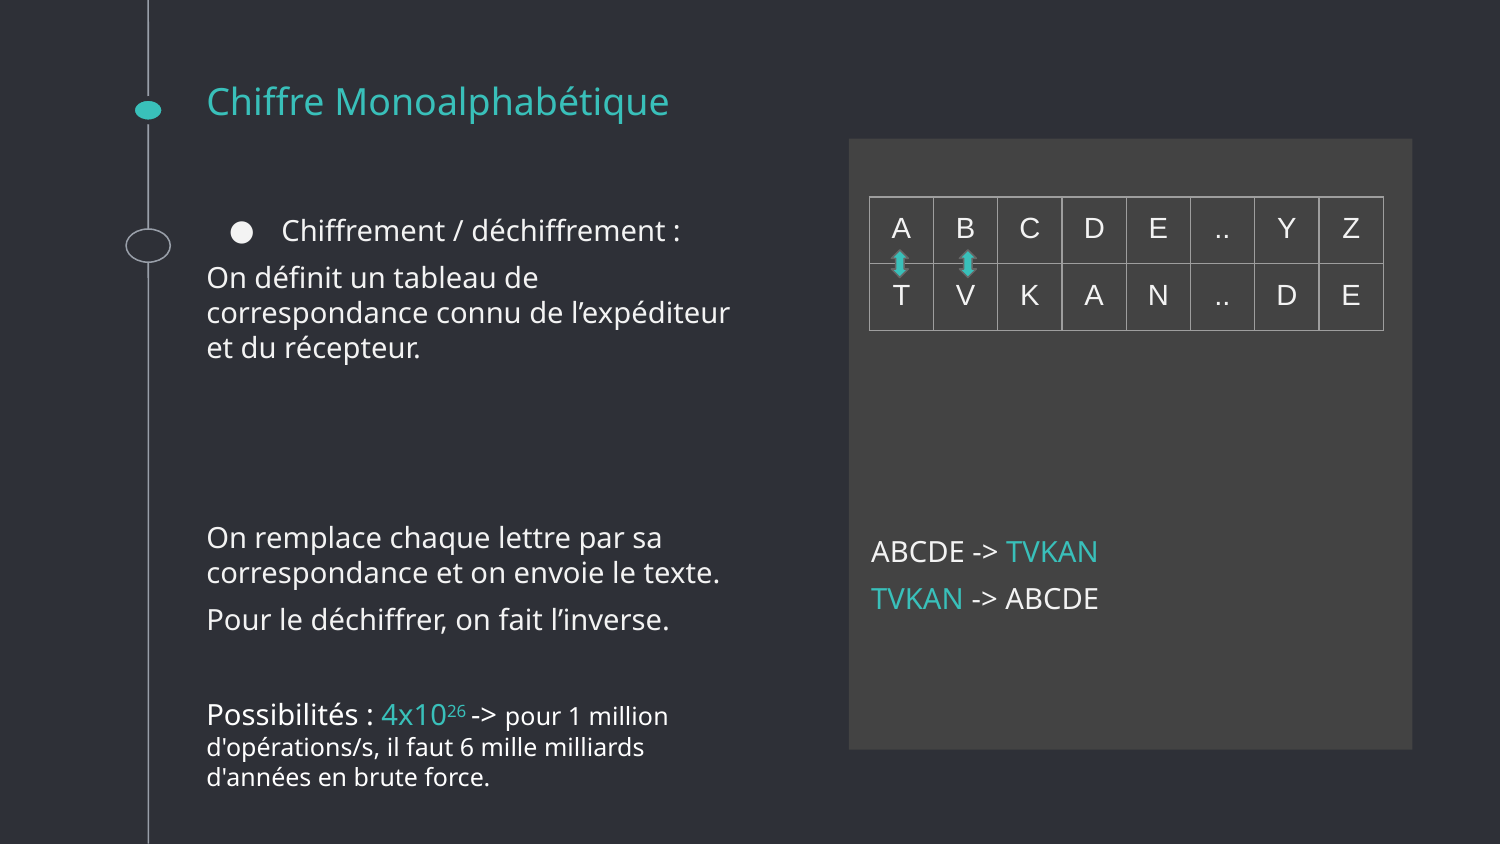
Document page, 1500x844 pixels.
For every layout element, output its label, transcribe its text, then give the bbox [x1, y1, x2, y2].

title Chiffre Monoalphabétique [191, 81, 1317, 139]
text_box [959, 249, 977, 278]
table_header Y [1255, 198, 1318, 263]
table_header B [934, 198, 997, 263]
table_header A [870, 198, 933, 263]
table_header C [998, 198, 1061, 263]
list ABCDE -> TVKAN TVKAN -> ABCDE [848, 138, 1413, 750]
table_cell .. [1191, 264, 1254, 330]
table_cell A [1063, 264, 1126, 330]
table_cell T [870, 264, 933, 330]
text_box [891, 249, 909, 278]
table_cell K [998, 264, 1061, 330]
list Chiffrement / déchiffrement : On définit un tableau de correspondance connu de l’expéditeur et du récepteur. On remplace chaque lettre par sa correspondance et on envoie le texte. Pour le déchiffrer, on fait l’inverse. Possibilités : 4x1026 -> pour 1 million d'opérations/s, il faut 6 mille milliards d'années en brute force. [191, 196, 755, 808]
table_cell N [1127, 264, 1190, 330]
table_header E [1127, 198, 1190, 263]
table_header .. [1191, 198, 1254, 263]
table_header D [1063, 198, 1126, 263]
table_cell V [934, 264, 997, 330]
table_cell D [1255, 264, 1318, 330]
table_header Z [1320, 198, 1383, 263]
table_cell E [1320, 264, 1383, 330]
